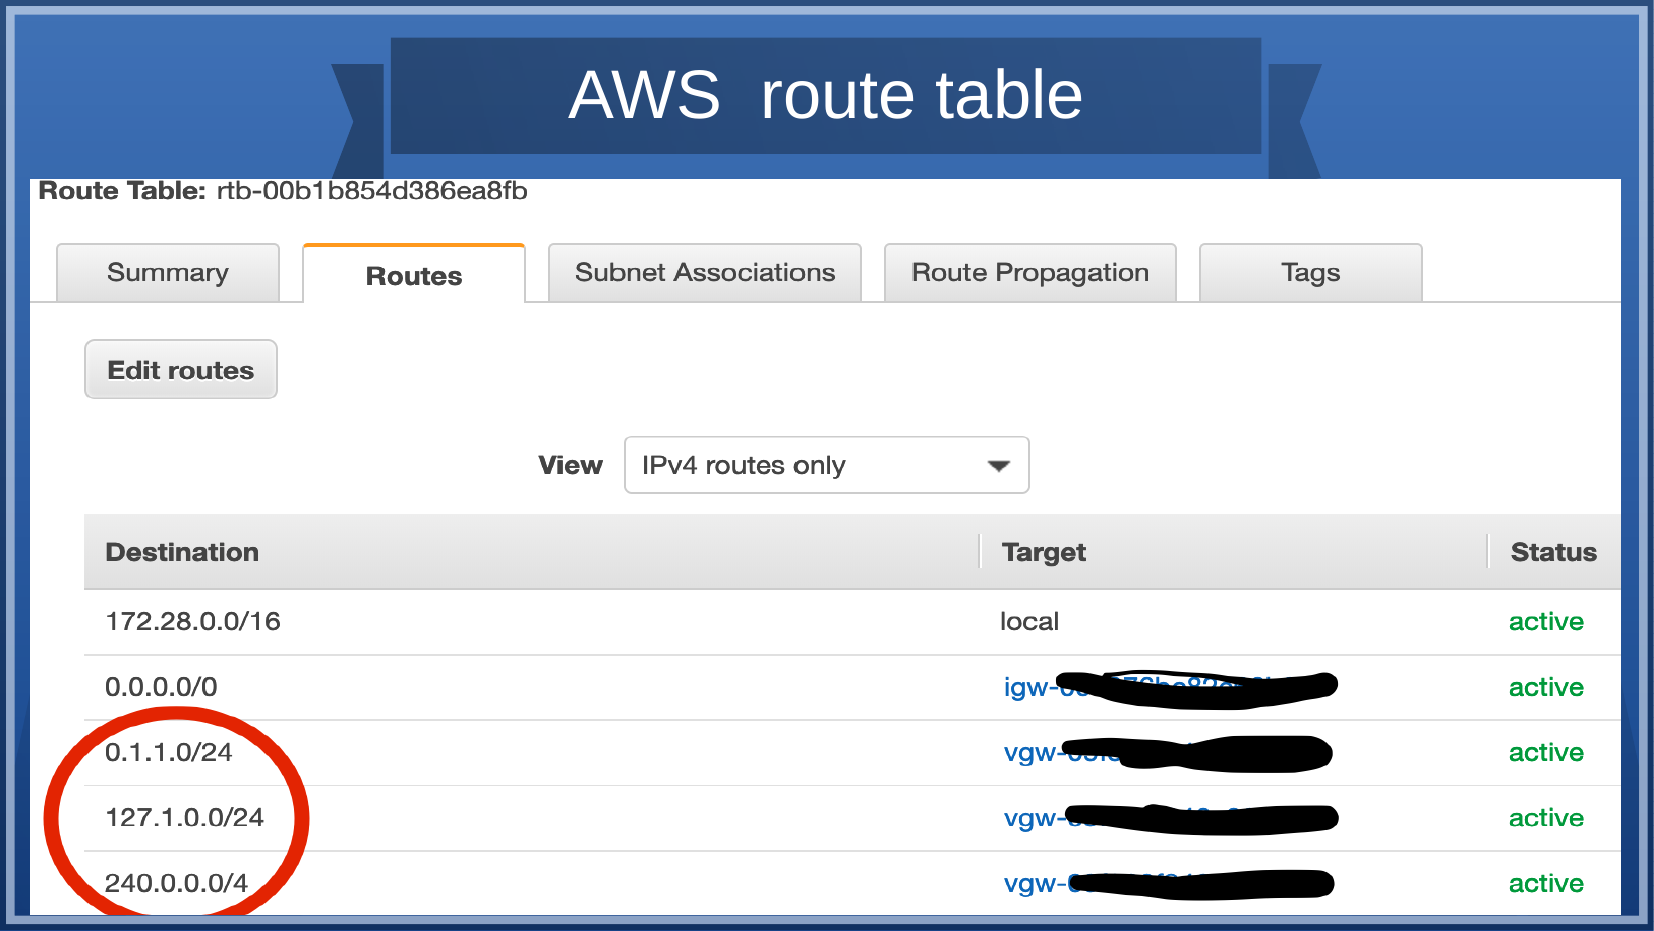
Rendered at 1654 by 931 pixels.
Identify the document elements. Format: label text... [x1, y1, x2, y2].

picture [30, 179, 1621, 916]
title AWS route table [389, 35, 1264, 154]
